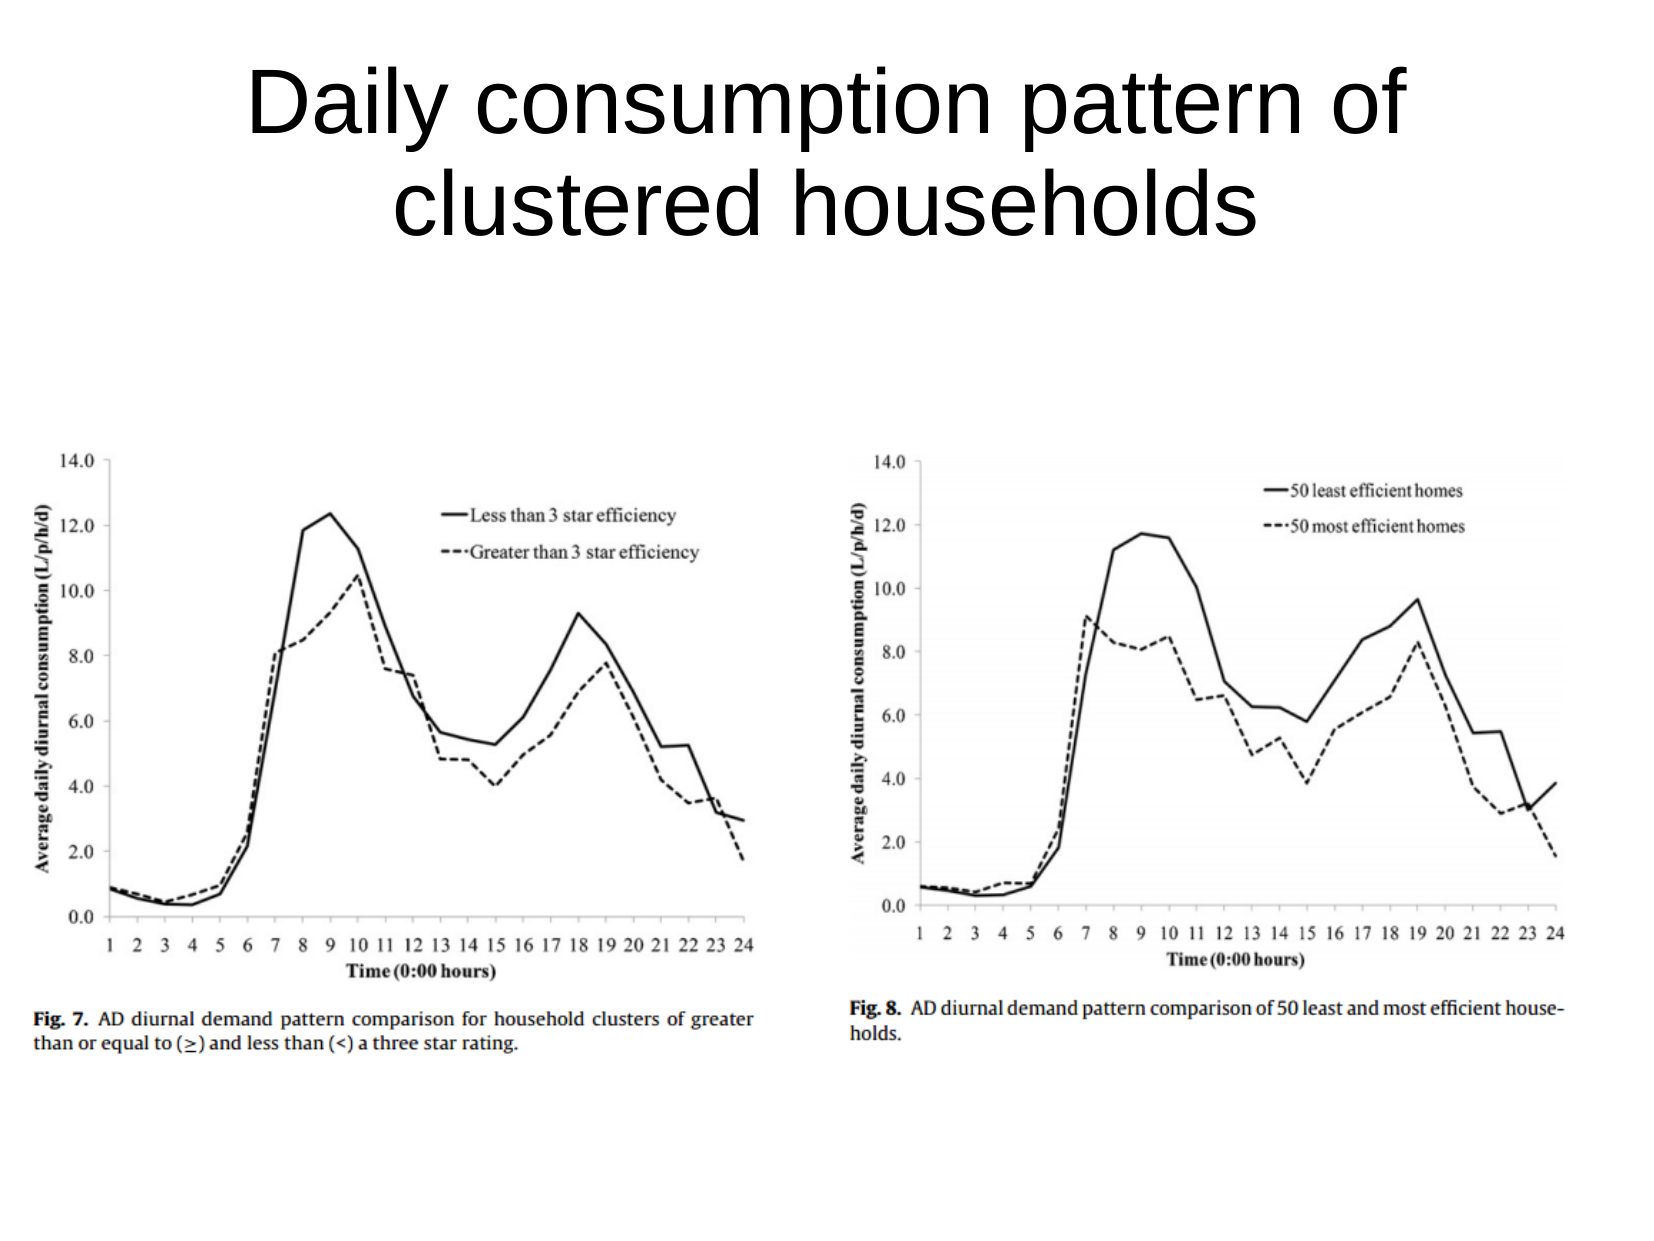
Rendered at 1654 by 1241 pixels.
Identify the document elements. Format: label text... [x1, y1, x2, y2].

picture [838, 413, 1583, 1067]
picture [23, 425, 768, 1075]
title Daily consumption pattern of clustered households [82, 49, 1571, 257]
